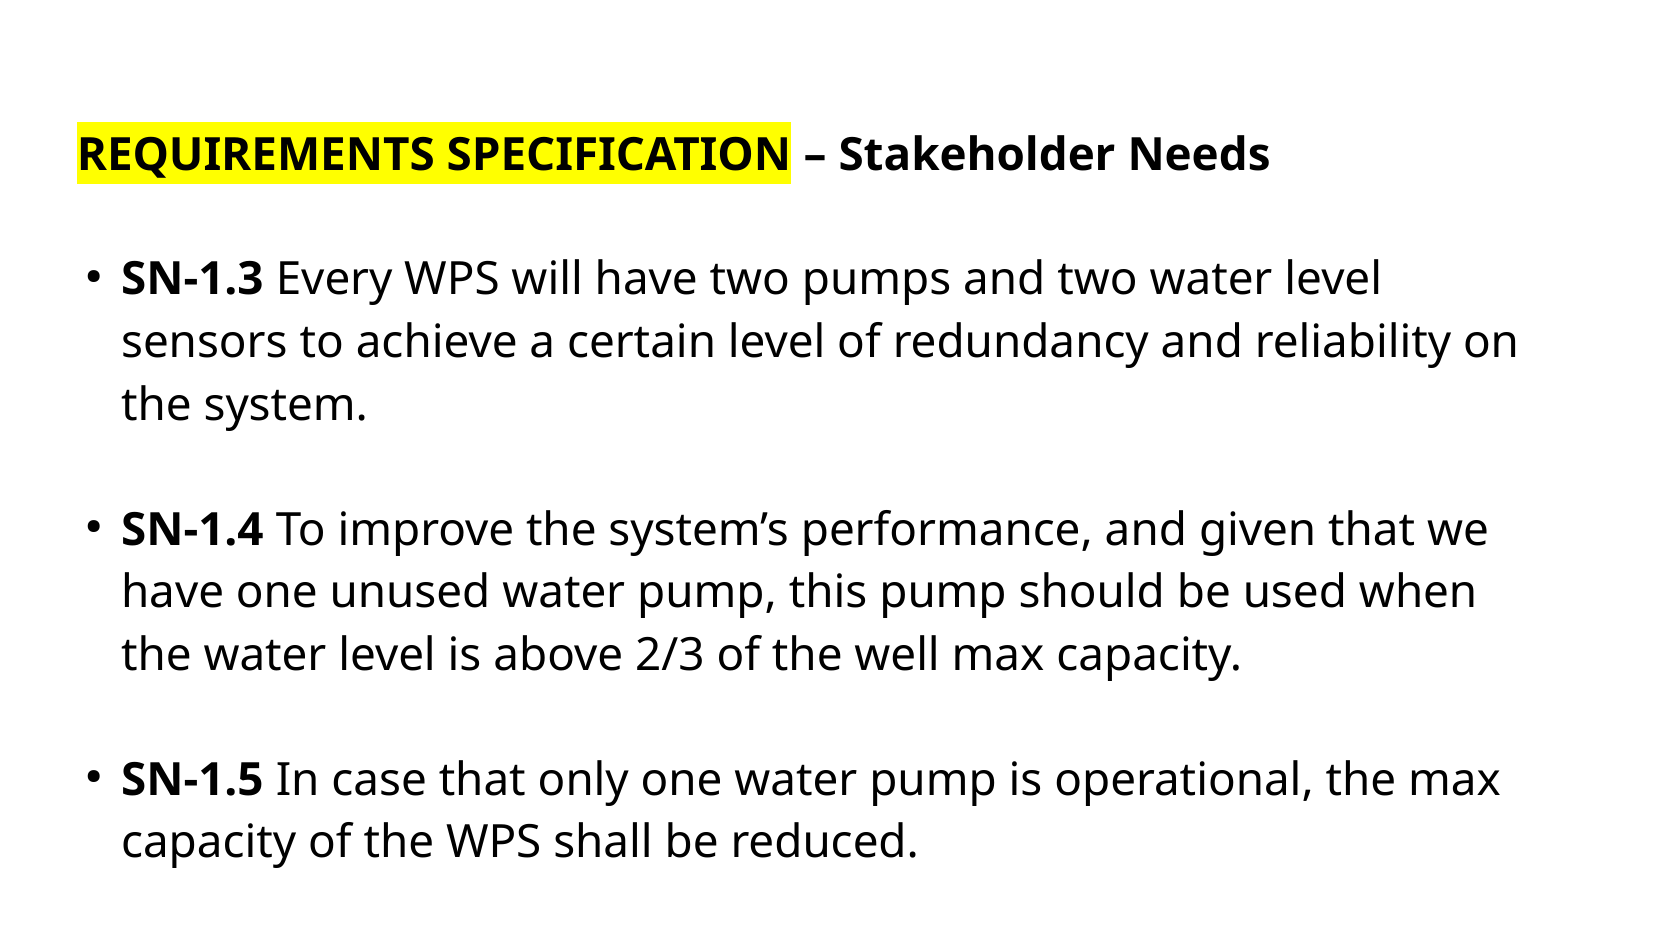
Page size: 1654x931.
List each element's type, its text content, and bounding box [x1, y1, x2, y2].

title REQUIREMENTS SPECIFICATION – Stakeholder Needs [76, 99, 1565, 207]
text_box SN-1.3 Every WPS will have two pumps and two water level sensors to achieve a certain level of redundancy and reliability on the system. SN-1.4 To improve the system’s performance, and given that we have one unused water pump, this pump should be used when the water level is above 2/3 of the well max capacity. SN-1.5 In case that only one water pump is operational, the max capacity of the WPS shall be reduced. [70, 238, 1565, 745]
